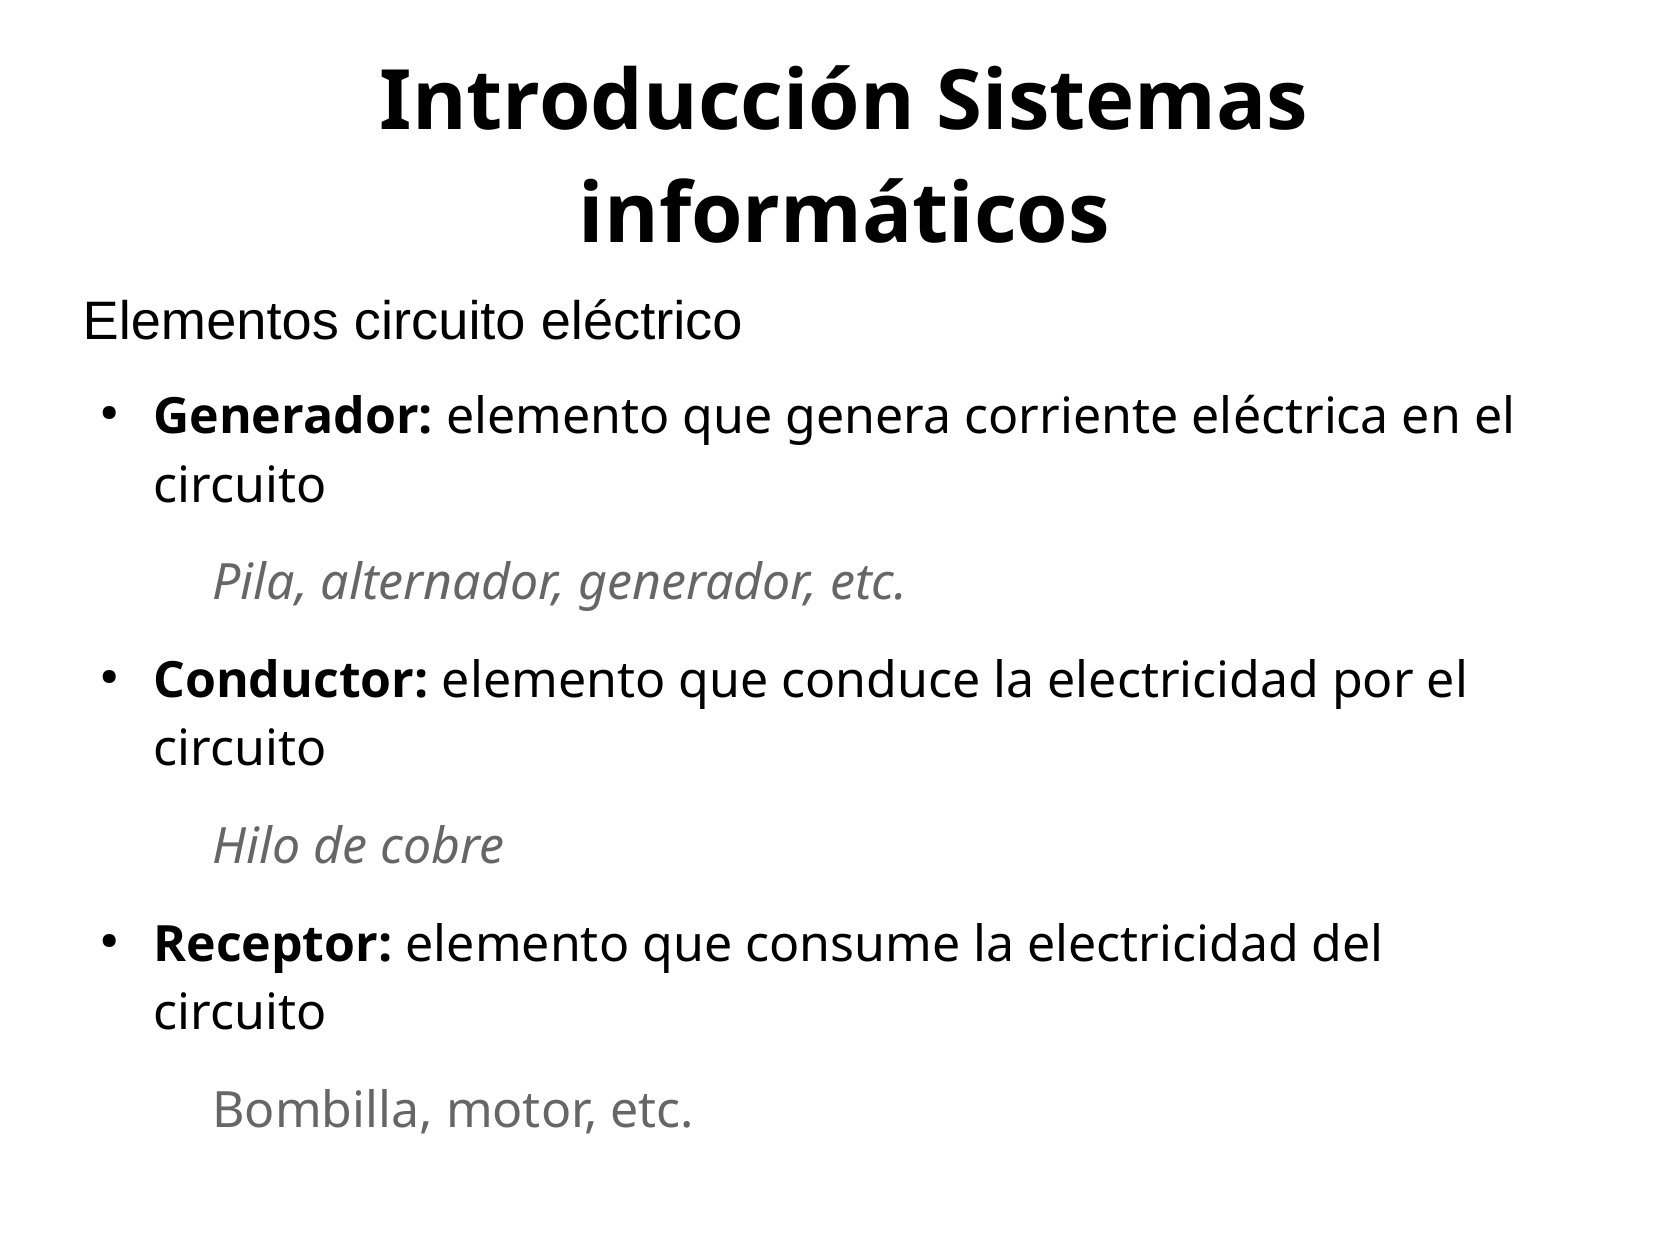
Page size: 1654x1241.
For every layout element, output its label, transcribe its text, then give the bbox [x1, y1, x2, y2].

title Introducción Sistemas informáticos [177, 70, 1512, 237]
list Elementos circuito eléctrico Generador: elemento que genera corriente eléctrica en el circuito Pila, alternador, generador, etc. Conductor: elemento que conduce la electricidad por el circuito Hilo de cobre Receptor: elemento que consume la electricidad del circuito Bombilla, motor, etc. [82, 290, 1524, 1146]
